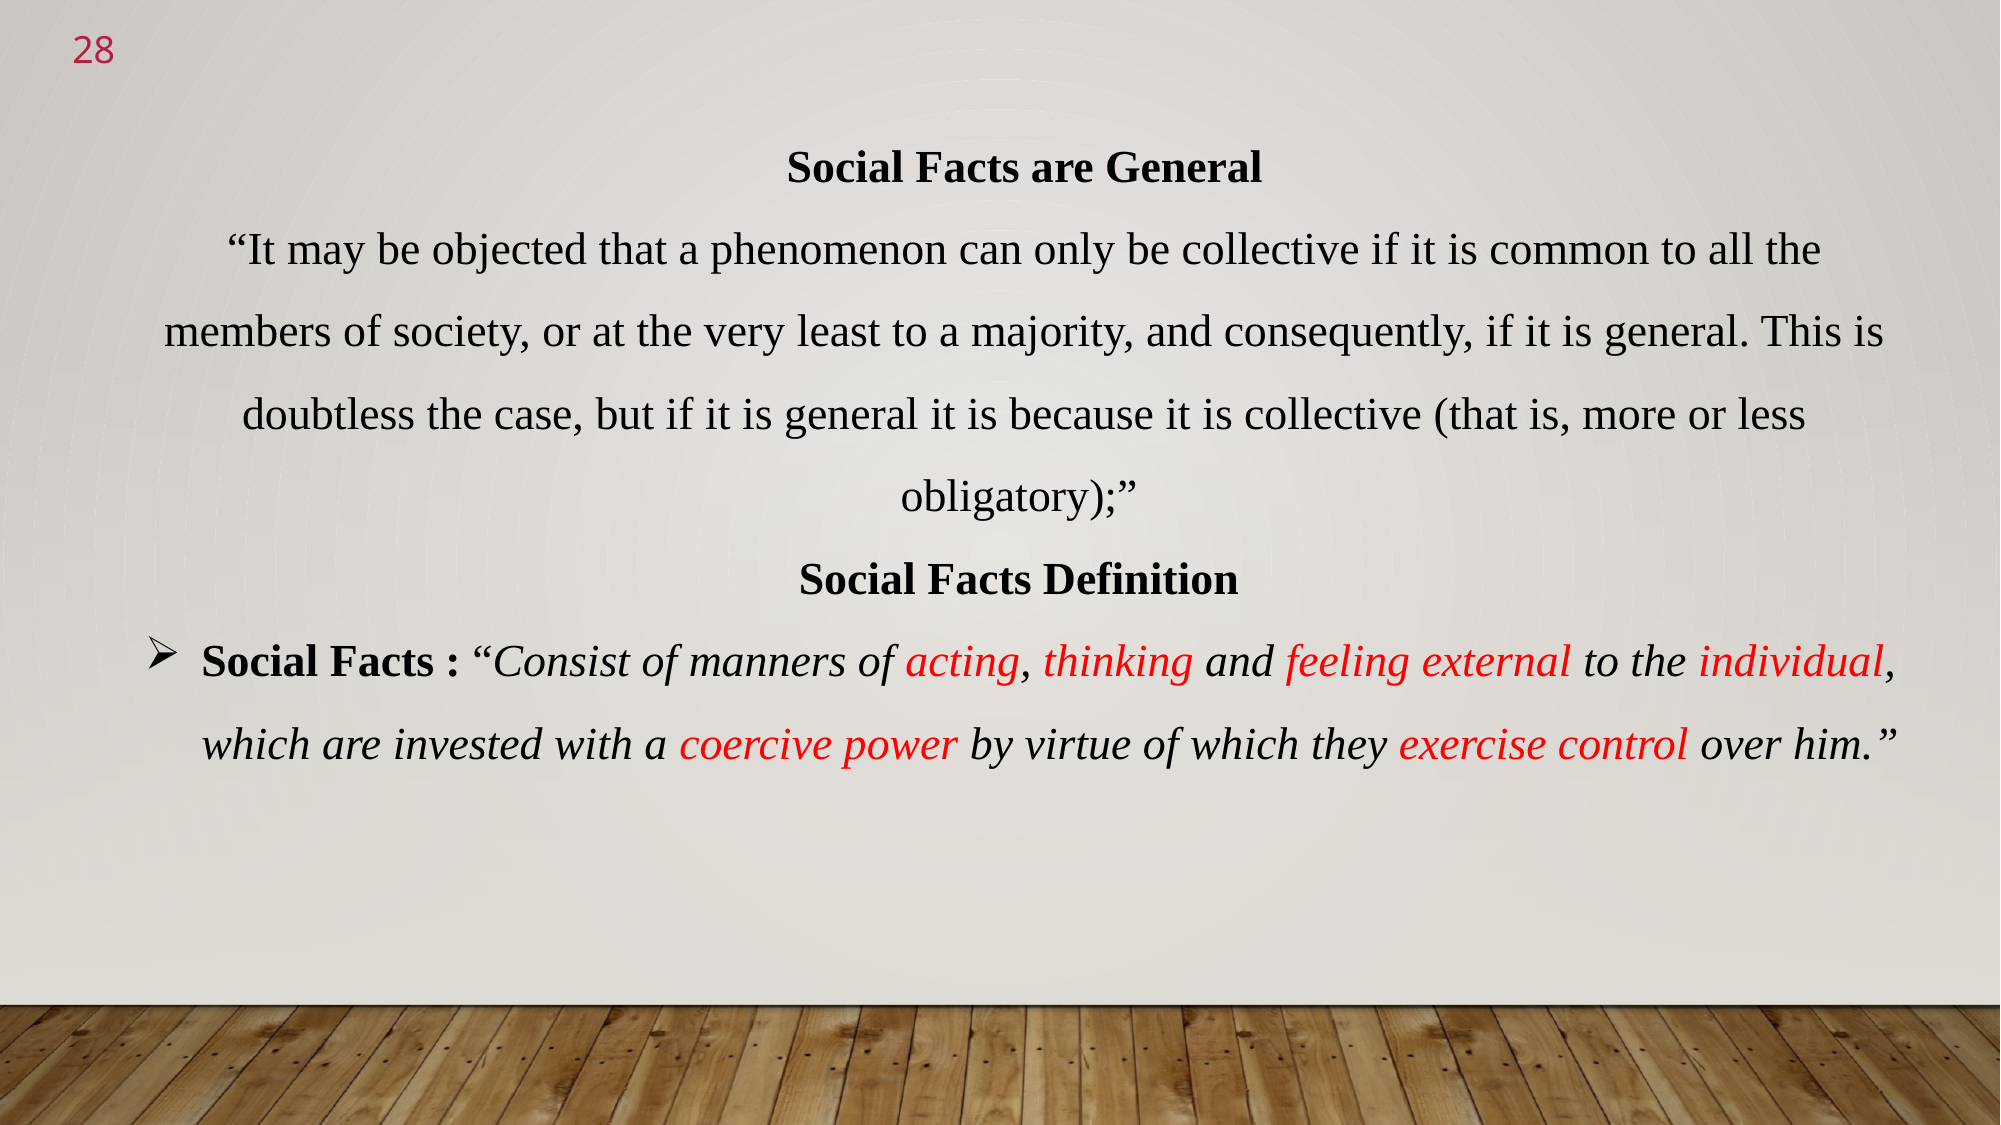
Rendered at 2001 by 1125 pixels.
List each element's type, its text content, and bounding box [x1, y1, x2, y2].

picture [0, 1005, 2000, 1125]
text_box Social Facts are General “It may be objected that a phenomenon can only be collective if it is common to all the members of society, or at the very least to a majority, and consequently, if it is general. This is doubtless the case, but if it is general it is because it is collective (that is, more or less obligatory);” Social Facts Definition Social Facts : “Consist of manners of acting, thinking and feeling external to the individual, which are invested with a coercive power by virtue of which they exercise control over him.” [130, 101, 1920, 776]
slide_number 21 [0, 18, 131, 102]
